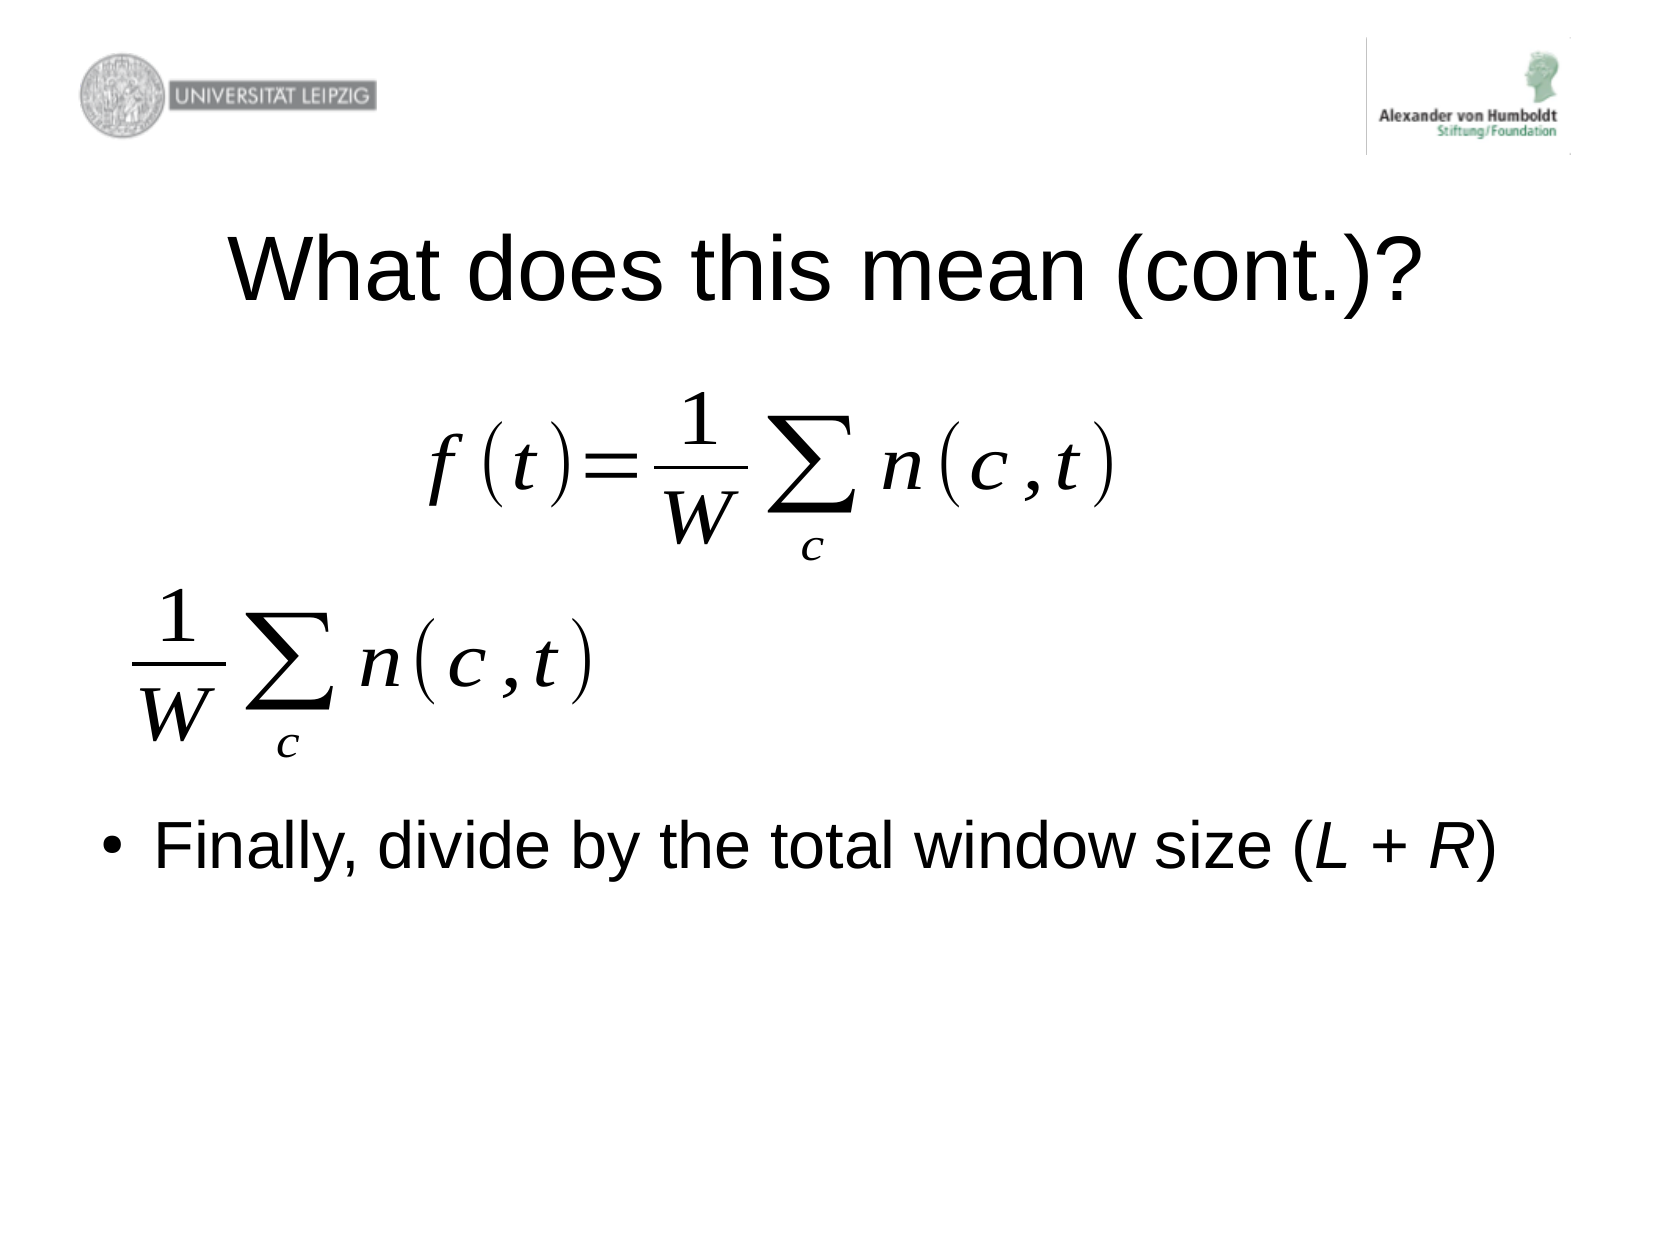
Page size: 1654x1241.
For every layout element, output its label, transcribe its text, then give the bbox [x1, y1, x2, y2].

list Finally, divide by the total window size (L + R) [82, 390, 1571, 1110]
picture [1365, 37, 1572, 155]
picture [76, 49, 383, 144]
chart [105, 373, 1142, 768]
title What does this mean (cont.)? [82, 165, 1571, 373]
